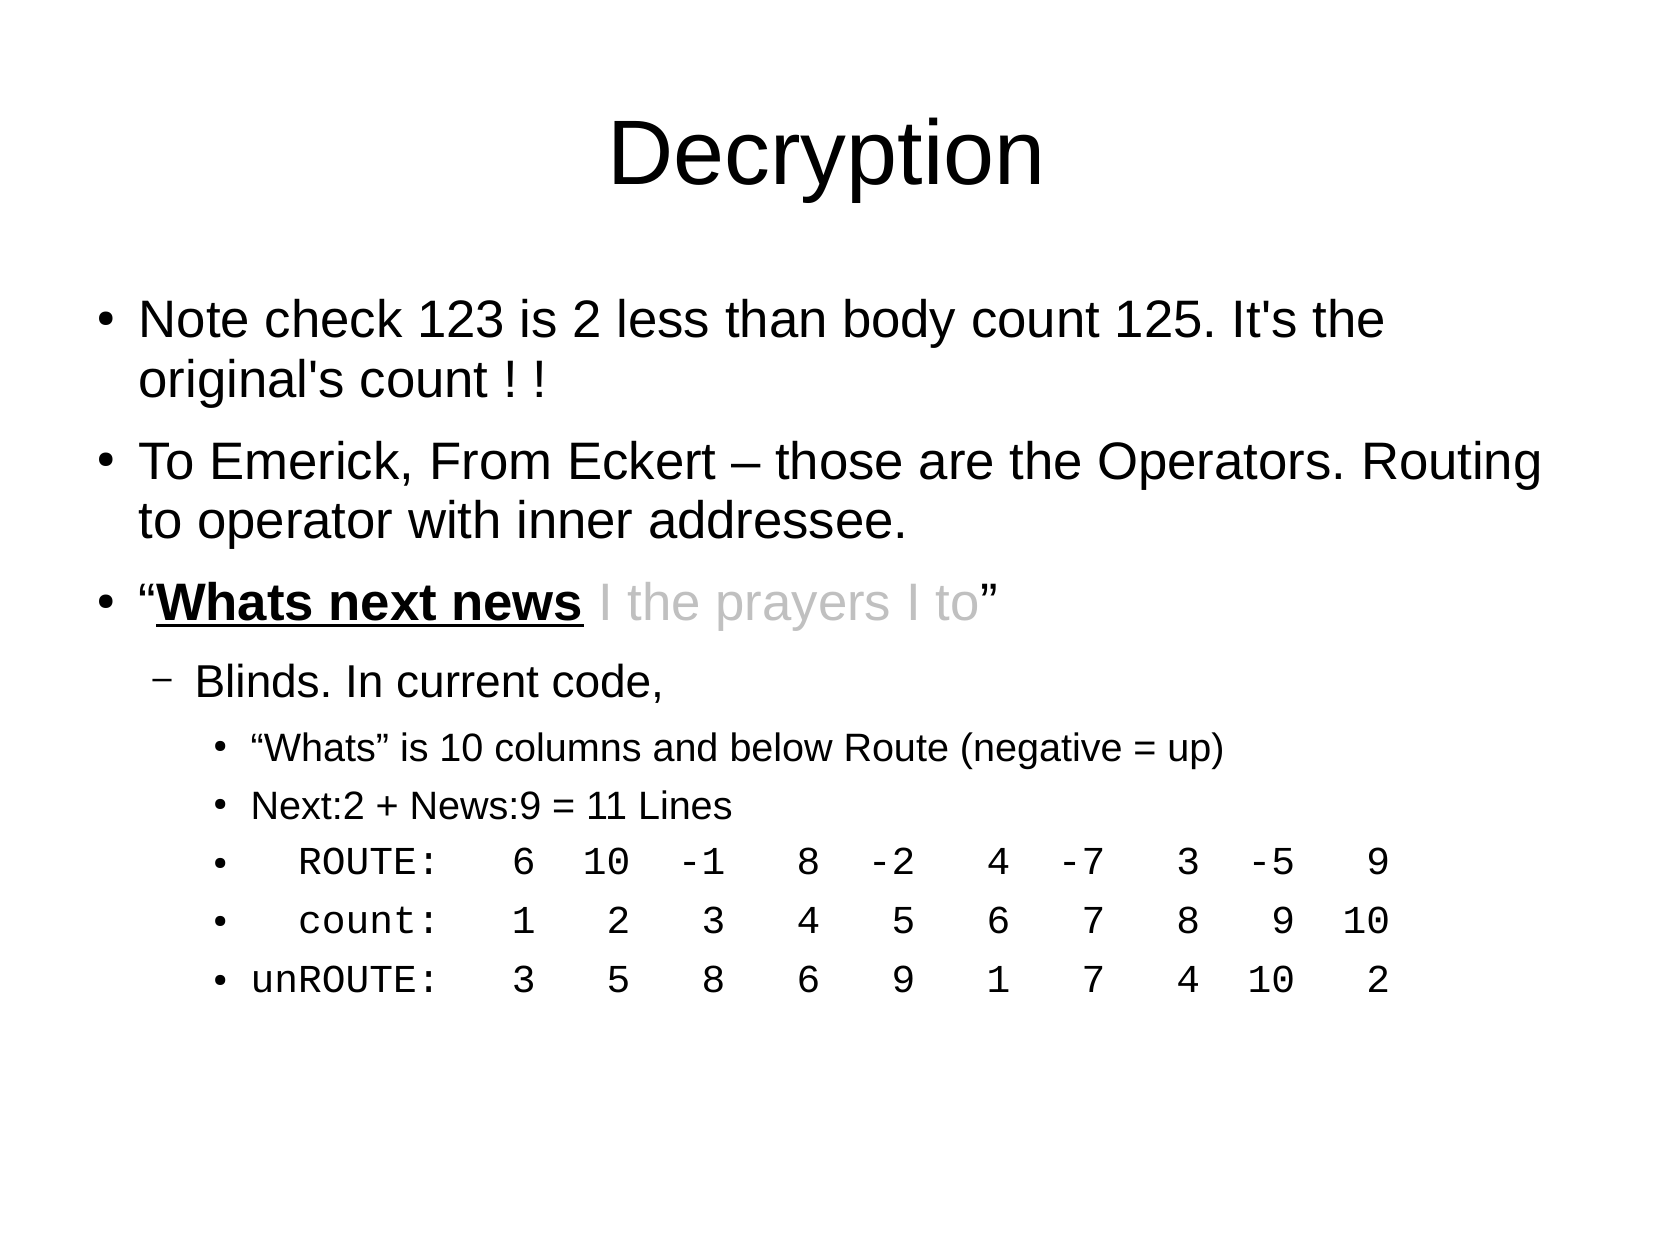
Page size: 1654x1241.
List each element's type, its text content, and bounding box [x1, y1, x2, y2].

title Decryption [82, 49, 1571, 257]
list Note check 123 is 2 less than body count 125. It's the original's count ! ! To Emerick, From Eckert – those are the Operators. Routing to operator with inner addressee. “Whats next news I the prayers I to” Blinds. In current code, “Whats” is 10 columns and below Route (negative = up) Next:2 + News:9 = 11 Lines ROUTE: 6 10 -1 8 -2 4 -7 3 -5 9 count: 1 2 3 4 5 6 7 8 9 10 unROUTE: 3 5 8 6 9 1 7 4 10 2 [82, 290, 1571, 1010]
